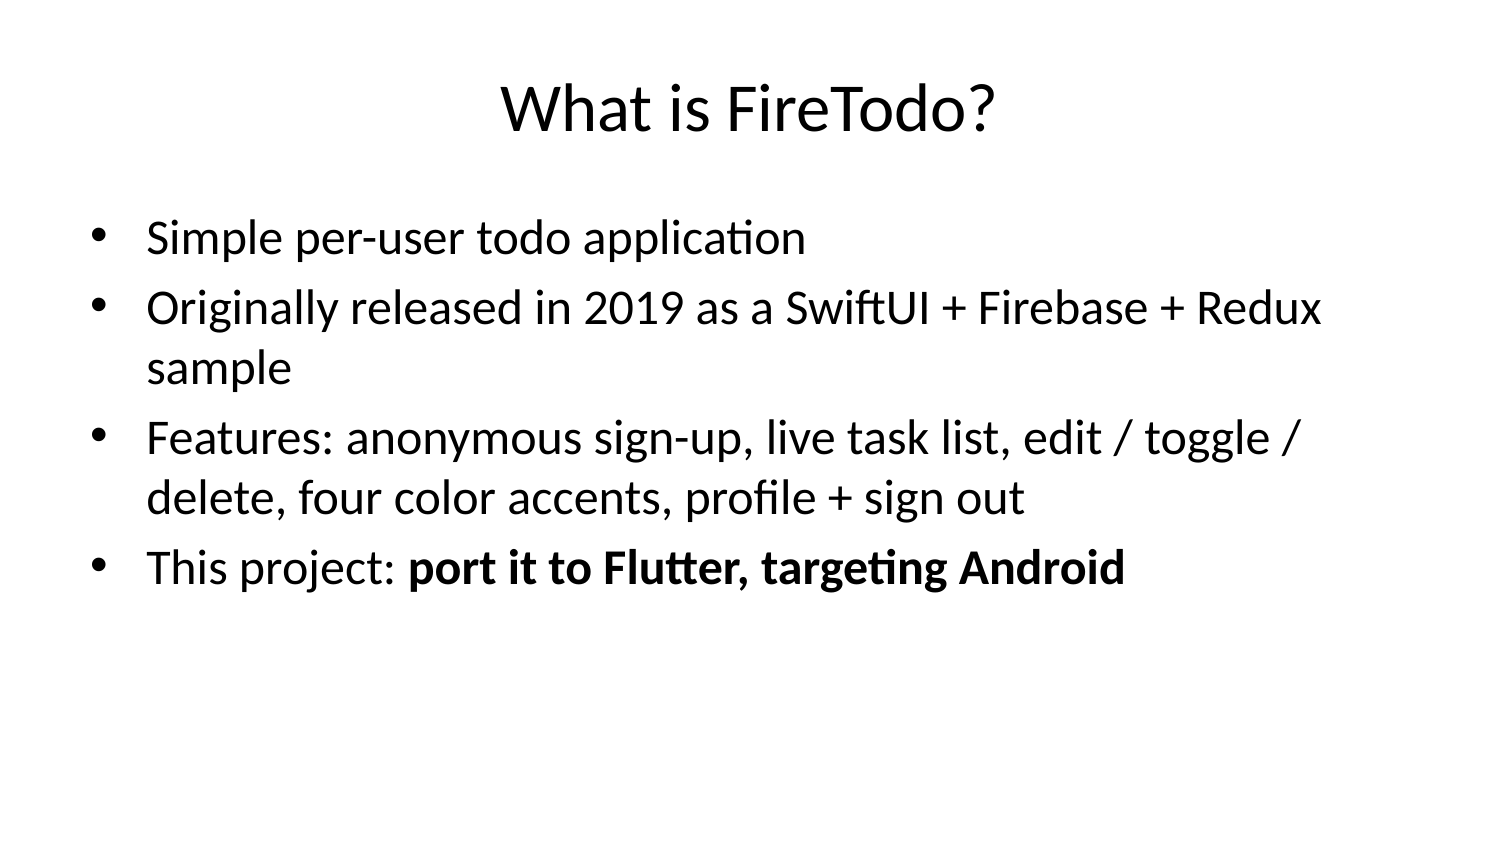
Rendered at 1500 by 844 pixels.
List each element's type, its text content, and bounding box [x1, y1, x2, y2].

title What is FireTodo? [75, 33, 1425, 175]
list Simple per-user todo application Originally released in 2019 as a SwiftUI + Firebase + Redux sample Features: anonymous sign-up, live task list, edit / toggle / delete, four color accents, profile + sign out This project: port it to Flutter, targeting Android [75, 196, 1425, 754]
